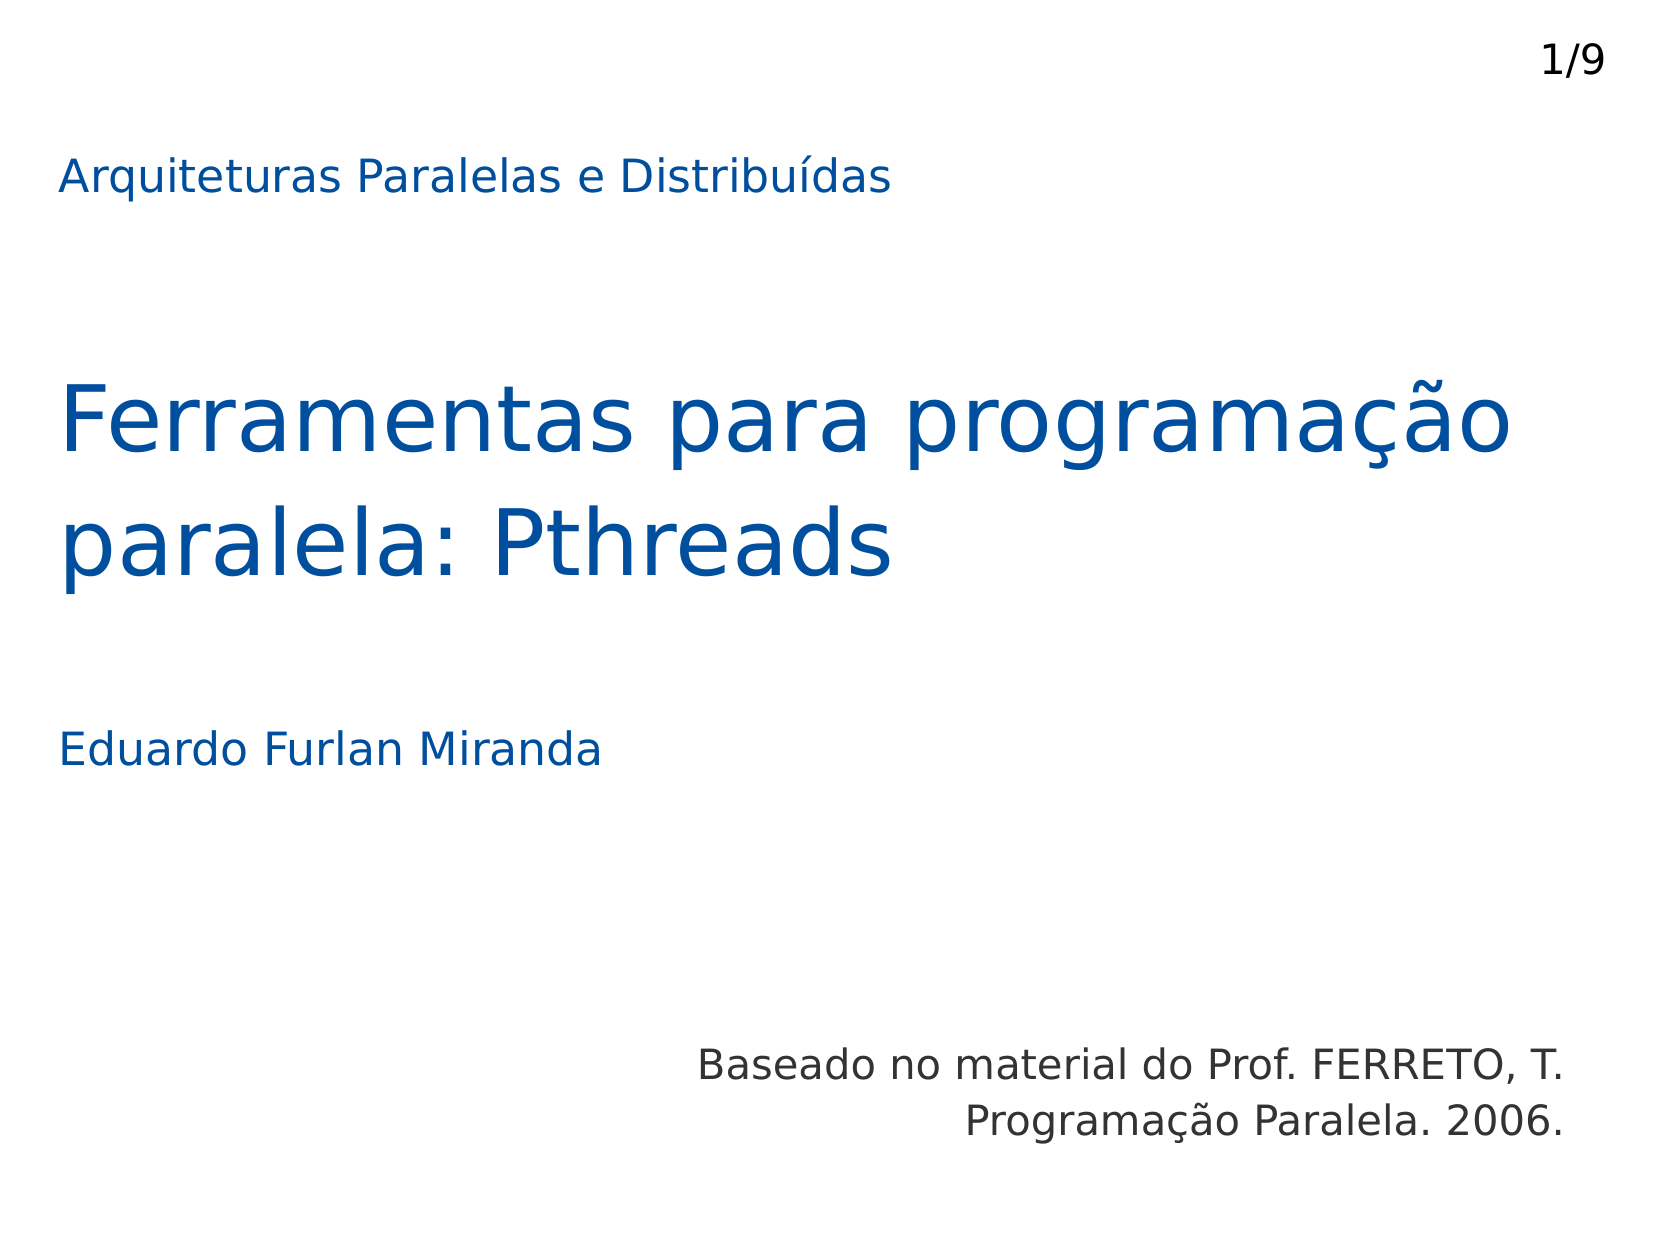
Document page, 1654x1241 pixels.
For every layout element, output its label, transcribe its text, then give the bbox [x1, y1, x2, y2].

chart [720, 567, 933, 672]
list Arquiteturas Paralelas e Distribuídas Ferramentas para programação paralela: Pthreads Eduardo Furlan Miranda [59, 141, 1625, 1211]
list Baseado no material do Prof. FERRETO, T. Programação Paralela. 2006. [546, 1033, 1565, 1211]
